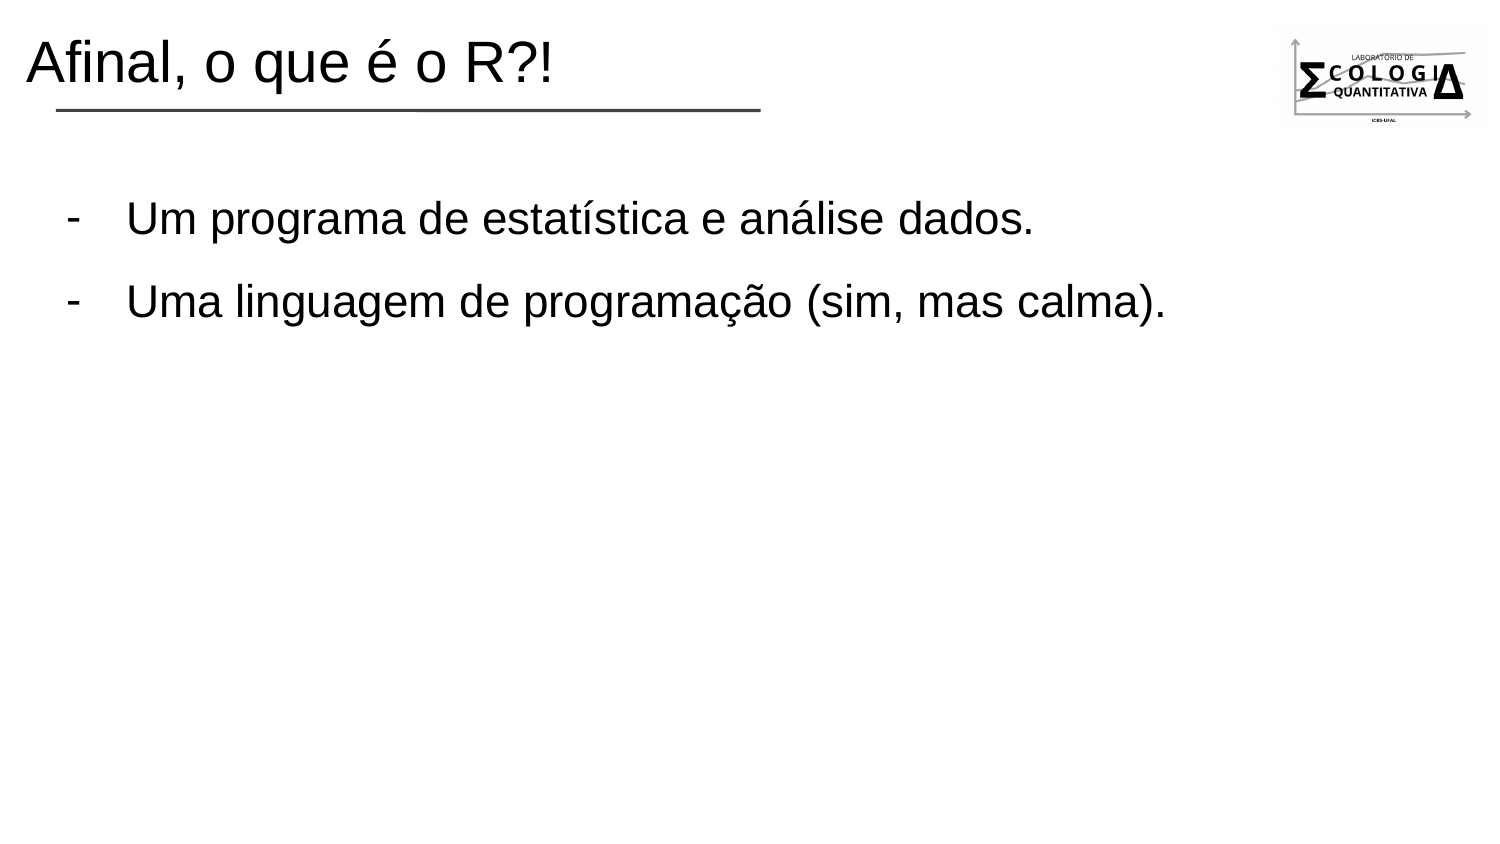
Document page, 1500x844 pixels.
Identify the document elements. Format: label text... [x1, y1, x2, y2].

picture [1275, 23, 1490, 131]
text_box Um programa de estatística e análise dados. Uma linguagem de programação (sim, mas calma). [36, 146, 1427, 729]
text_box Afinal, o que é o R?! [11, 9, 1210, 117]
